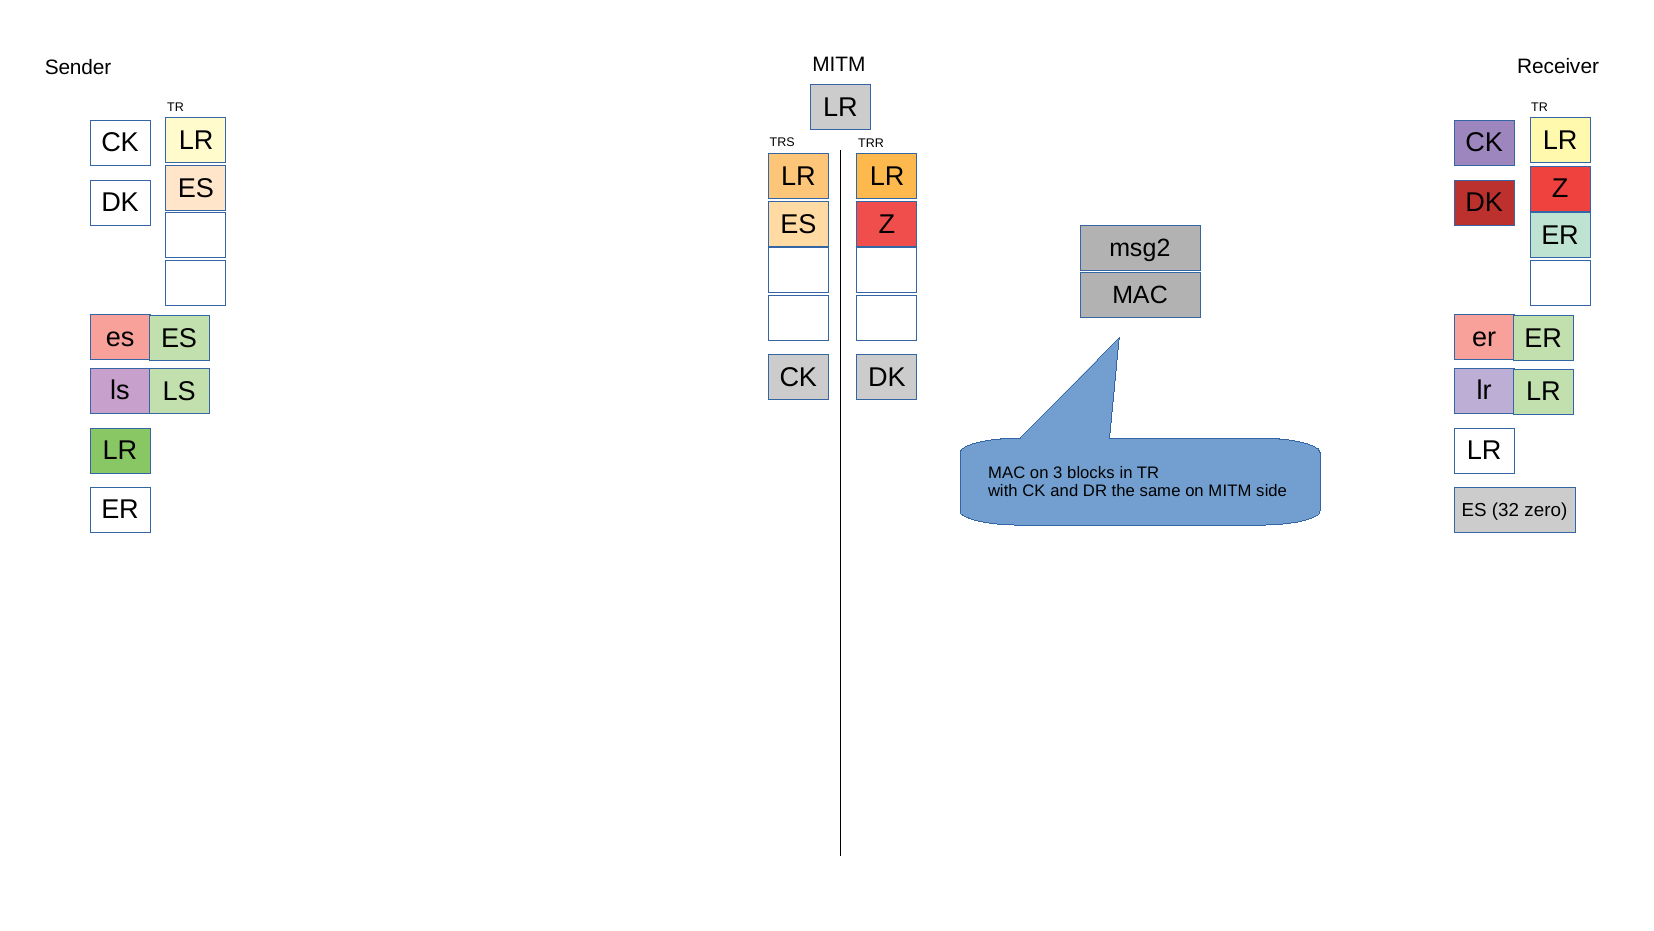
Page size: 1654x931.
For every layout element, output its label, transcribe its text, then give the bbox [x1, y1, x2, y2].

text_box [856, 295, 917, 341]
text_box ES [149, 315, 210, 361]
text_box CK [1454, 120, 1515, 166]
text_box TRR [843, 128, 904, 172]
text_box LR [1530, 117, 1591, 163]
text_box DK [856, 354, 917, 400]
text_box ES (32 zero) [1454, 487, 1576, 533]
text_box MITM [797, 45, 886, 91]
text_box [856, 247, 917, 293]
text_box LR [1513, 369, 1574, 415]
text_box MAC [1080, 272, 1201, 318]
text_box CK [768, 354, 829, 400]
text_box LR [810, 84, 871, 130]
text_box TRS [754, 128, 815, 172]
text_box DK [1454, 180, 1515, 226]
text_box TR [152, 92, 213, 136]
text_box [768, 295, 829, 341]
text_box ER [1513, 315, 1574, 361]
text_box msg2 [1080, 225, 1201, 271]
text_box Sender [30, 48, 196, 94]
text_box ES [768, 201, 829, 247]
text_box ES [165, 165, 226, 211]
text_box ER [1530, 212, 1591, 258]
text_box Receiver [1502, 47, 1654, 93]
text_box [165, 260, 226, 306]
text_box lr [1454, 368, 1515, 414]
text_box DK [90, 180, 151, 226]
text_box [1530, 260, 1591, 306]
text_box es [90, 314, 151, 360]
text_box [768, 247, 829, 293]
text_box LR [165, 117, 226, 163]
text_box LS [149, 368, 210, 414]
text_box er [1454, 314, 1515, 360]
text_box ls [90, 368, 149, 414]
text_box [165, 212, 226, 258]
text_box MAC on 3 blocks in TR with CK and DR the same on MITM side [960, 337, 1321, 526]
text_box Z [856, 201, 917, 247]
text_box LR [768, 153, 829, 199]
text_box ER [90, 487, 151, 533]
text_box Z [1530, 166, 1591, 212]
text_box LR [856, 153, 917, 199]
text_box LR [90, 428, 151, 474]
text_box CK [90, 120, 151, 166]
text_box LR [1454, 428, 1515, 474]
text_box TR [1516, 92, 1577, 136]
